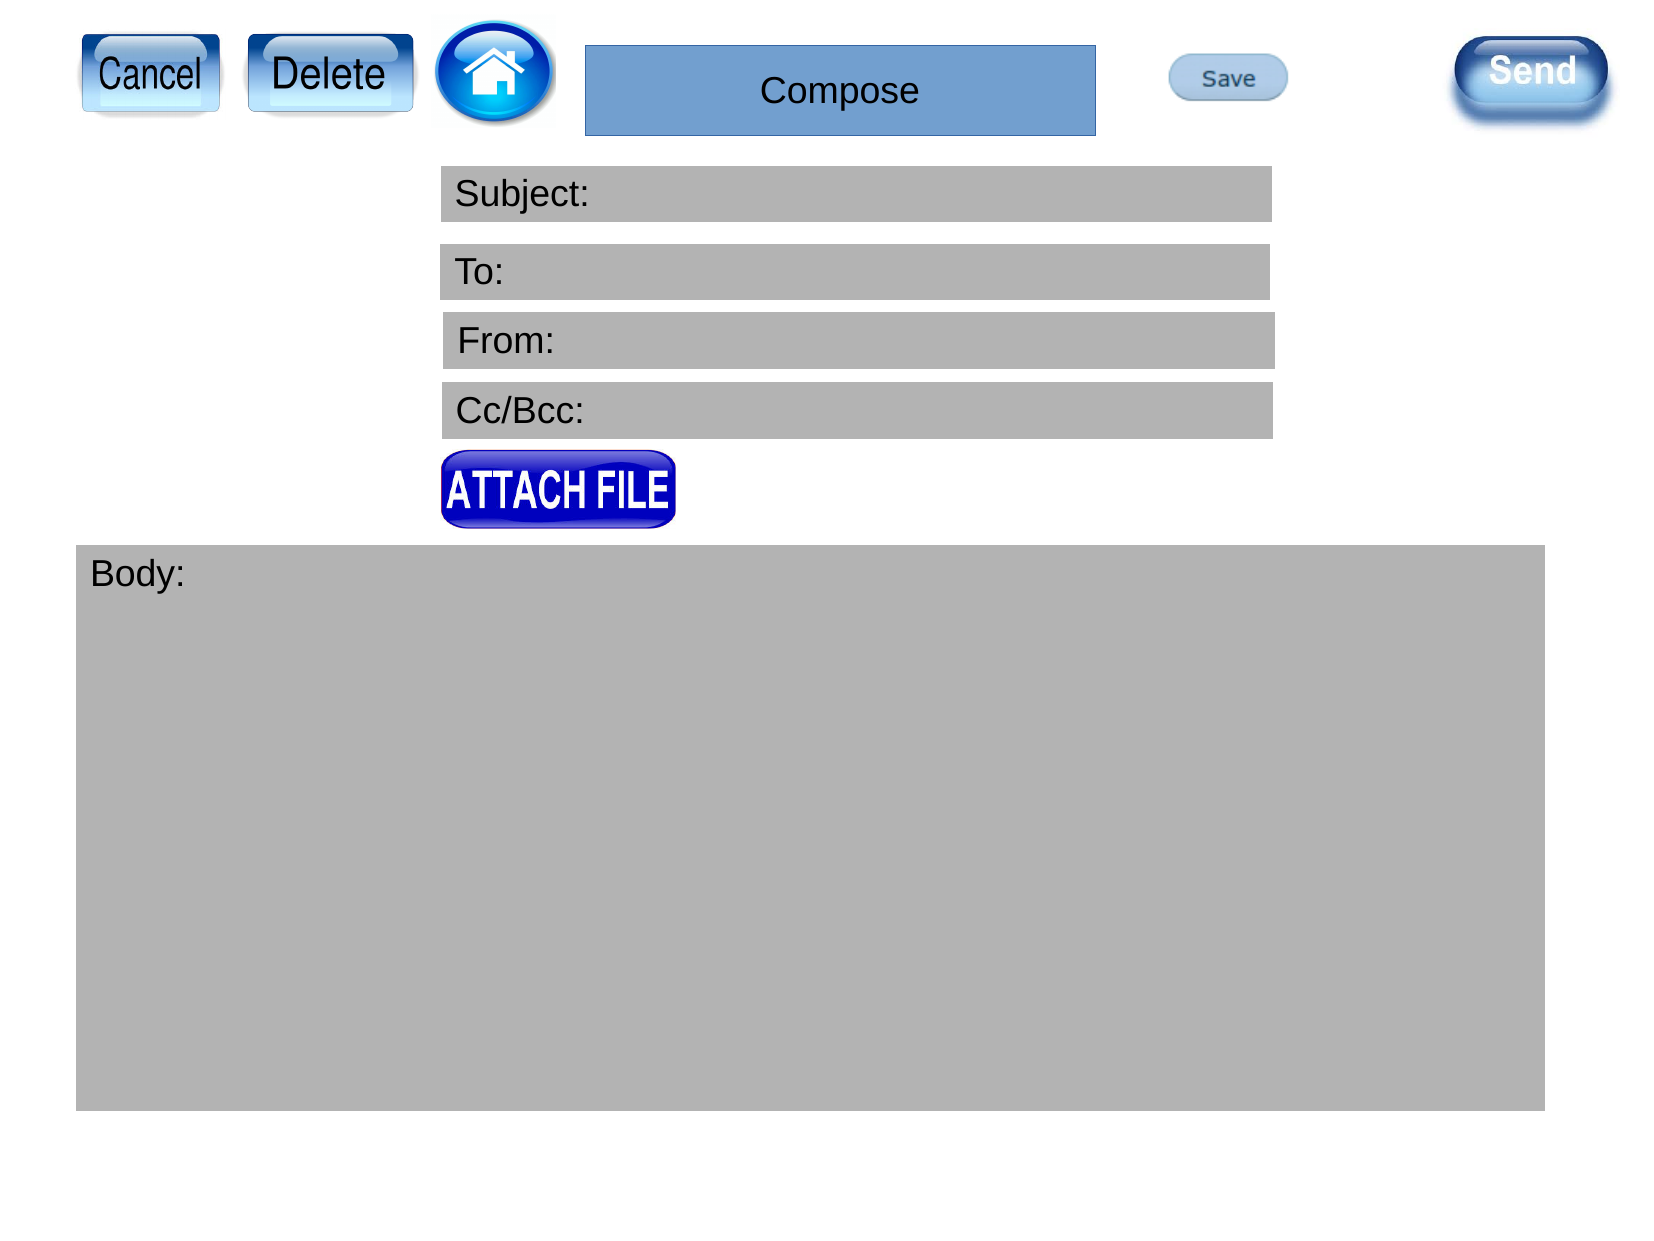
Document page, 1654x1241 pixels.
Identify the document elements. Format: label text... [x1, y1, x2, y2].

picture [1440, 4, 1622, 151]
table_header Body: [76, 545, 1545, 1111]
text_box Compose [585, 45, 1096, 136]
picture [1141, 42, 1291, 106]
table_header From: [443, 312, 1275, 369]
table_header To: [440, 244, 1270, 300]
picture [75, 29, 226, 121]
picture [440, 449, 676, 529]
picture [240, 29, 421, 121]
picture [431, 14, 556, 128]
table_header Cc/Bcc: [442, 382, 1273, 439]
table_header Subject: [441, 166, 1272, 222]
